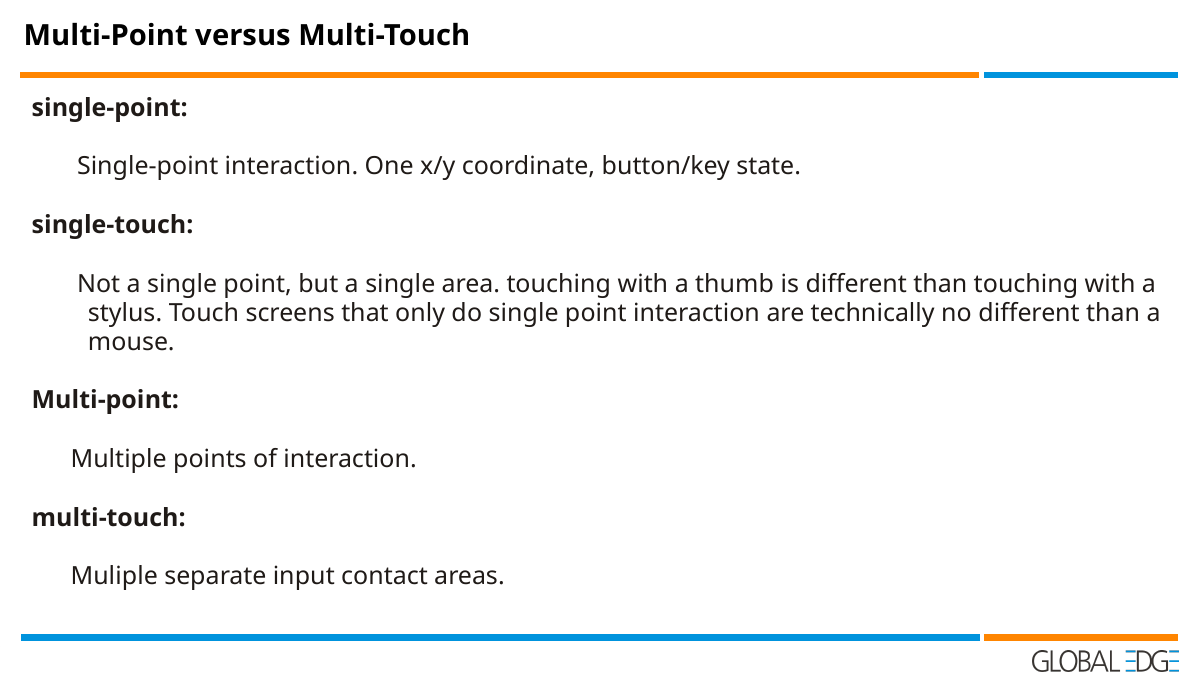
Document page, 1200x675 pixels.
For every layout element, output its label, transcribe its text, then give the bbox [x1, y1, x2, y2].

list single-point: Single-point interaction. One x/y coordinate, button/key state. single-touch: Not a single point, but a single area. touching with a thumb is different than touching with a stylus. Touch screens that only do single point interaction are technically no different than a mouse. Multi-point: Multiple points of interaction. multi-touch: Muliple separate input contact areas. [20, 87, 1178, 627]
picture [1032, 650, 1179, 672]
title Multi-Point versus Multi-Touch [12, 9, 1087, 62]
